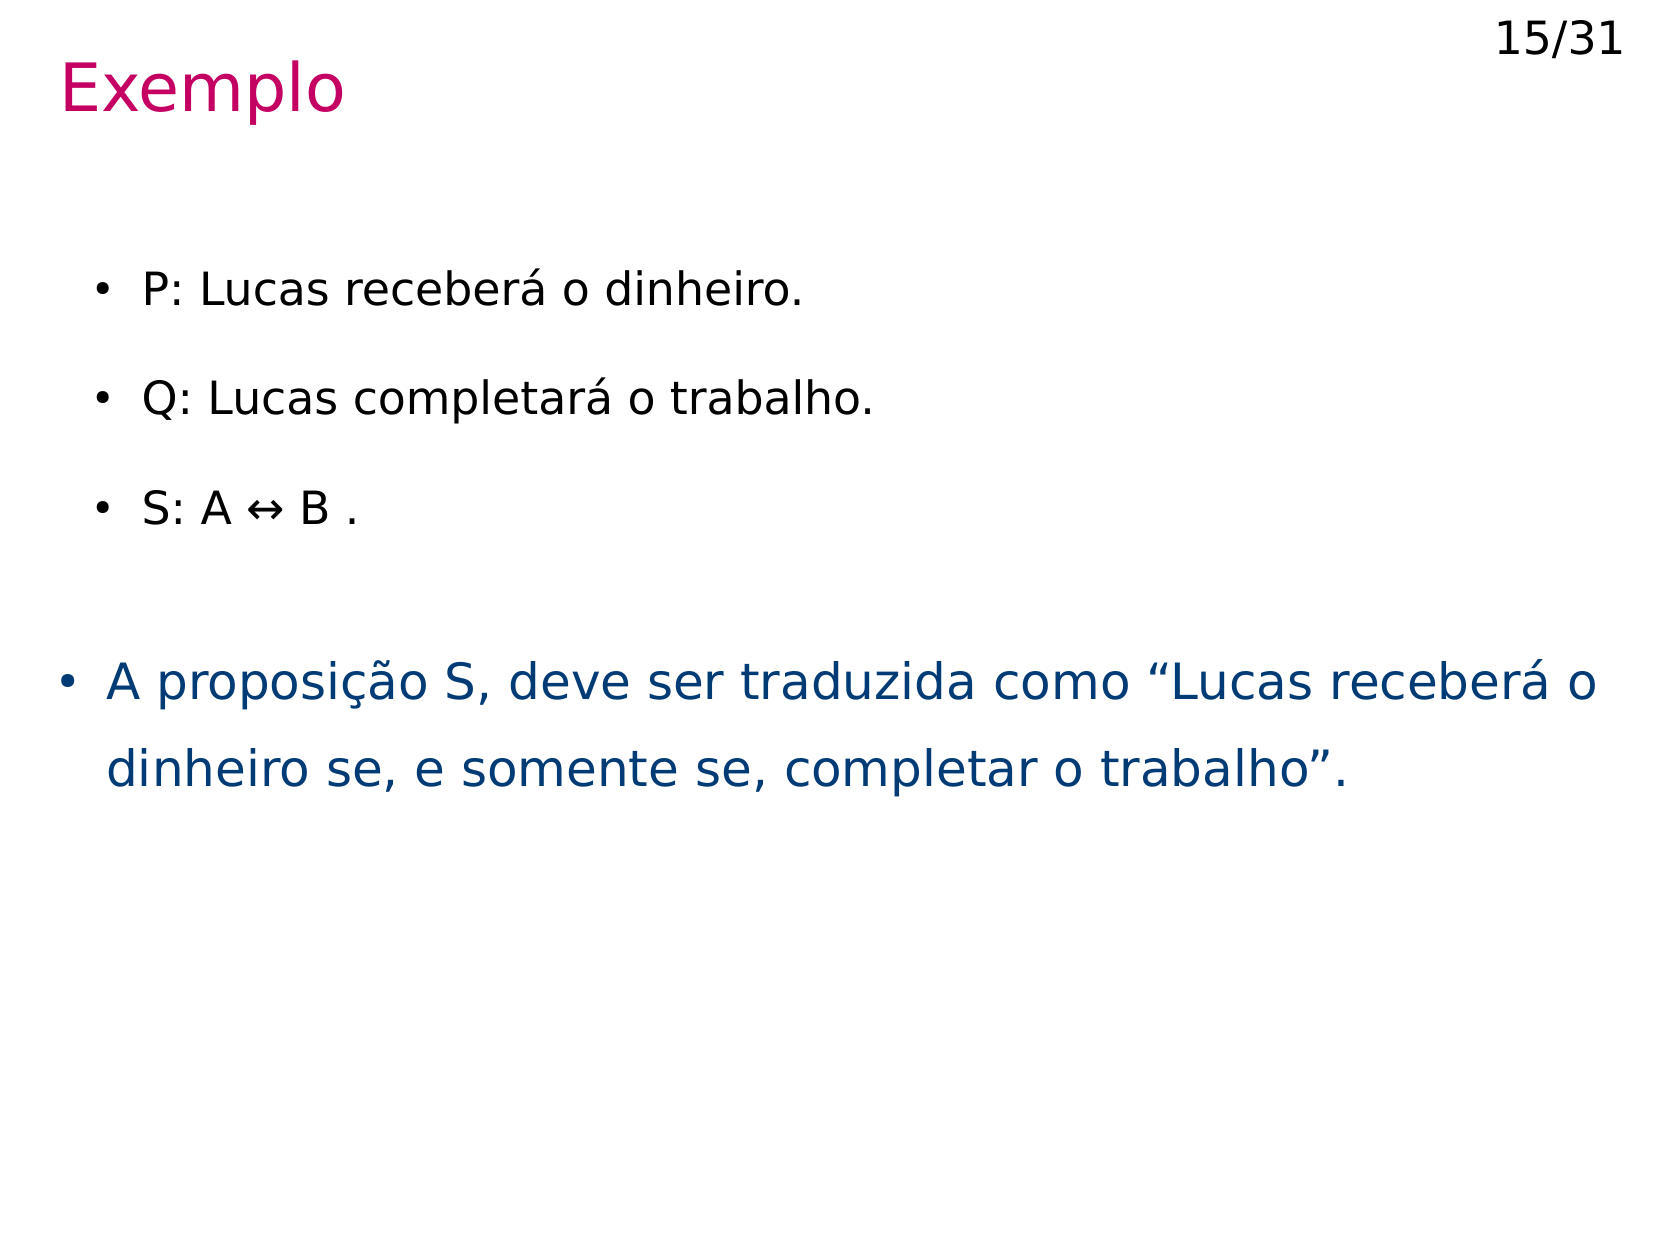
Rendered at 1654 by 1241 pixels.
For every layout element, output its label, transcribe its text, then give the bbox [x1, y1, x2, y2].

title Exemplo [59, 29, 1595, 148]
list P: Lucas receberá o dinheiro. Q: Lucas completará o trabalho. S: A ↔ B . A proposição S, deve ser traduzida como “Lucas receberá o dinheiro se, e somente se, completar o trabalho”. [59, 206, 1625, 1211]
